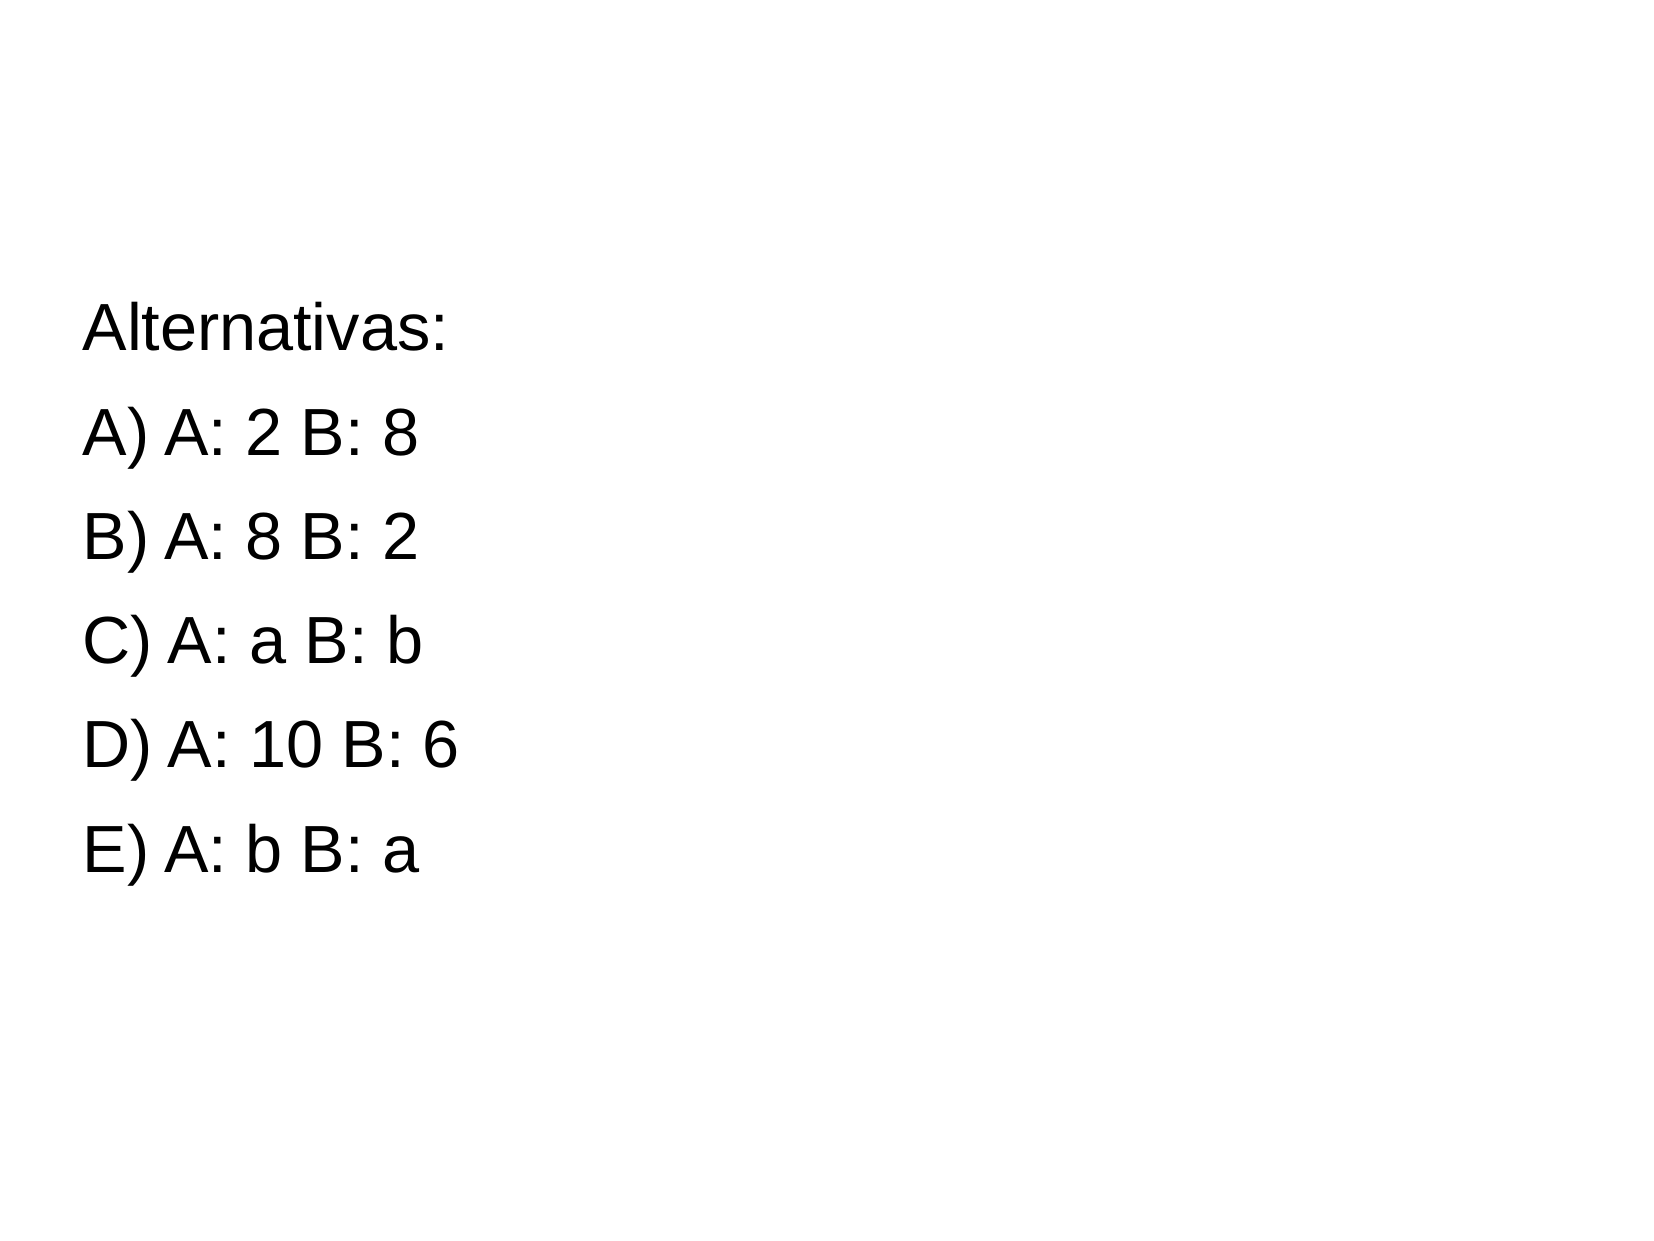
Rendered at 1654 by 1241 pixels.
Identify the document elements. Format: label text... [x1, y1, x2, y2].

list Alternativas: A) A: 2 B: 8 B) A: 8 B: 2 C) A: a B: b D) A: 10 B: 6 E) A: b B: a [82, 290, 1571, 1109]
